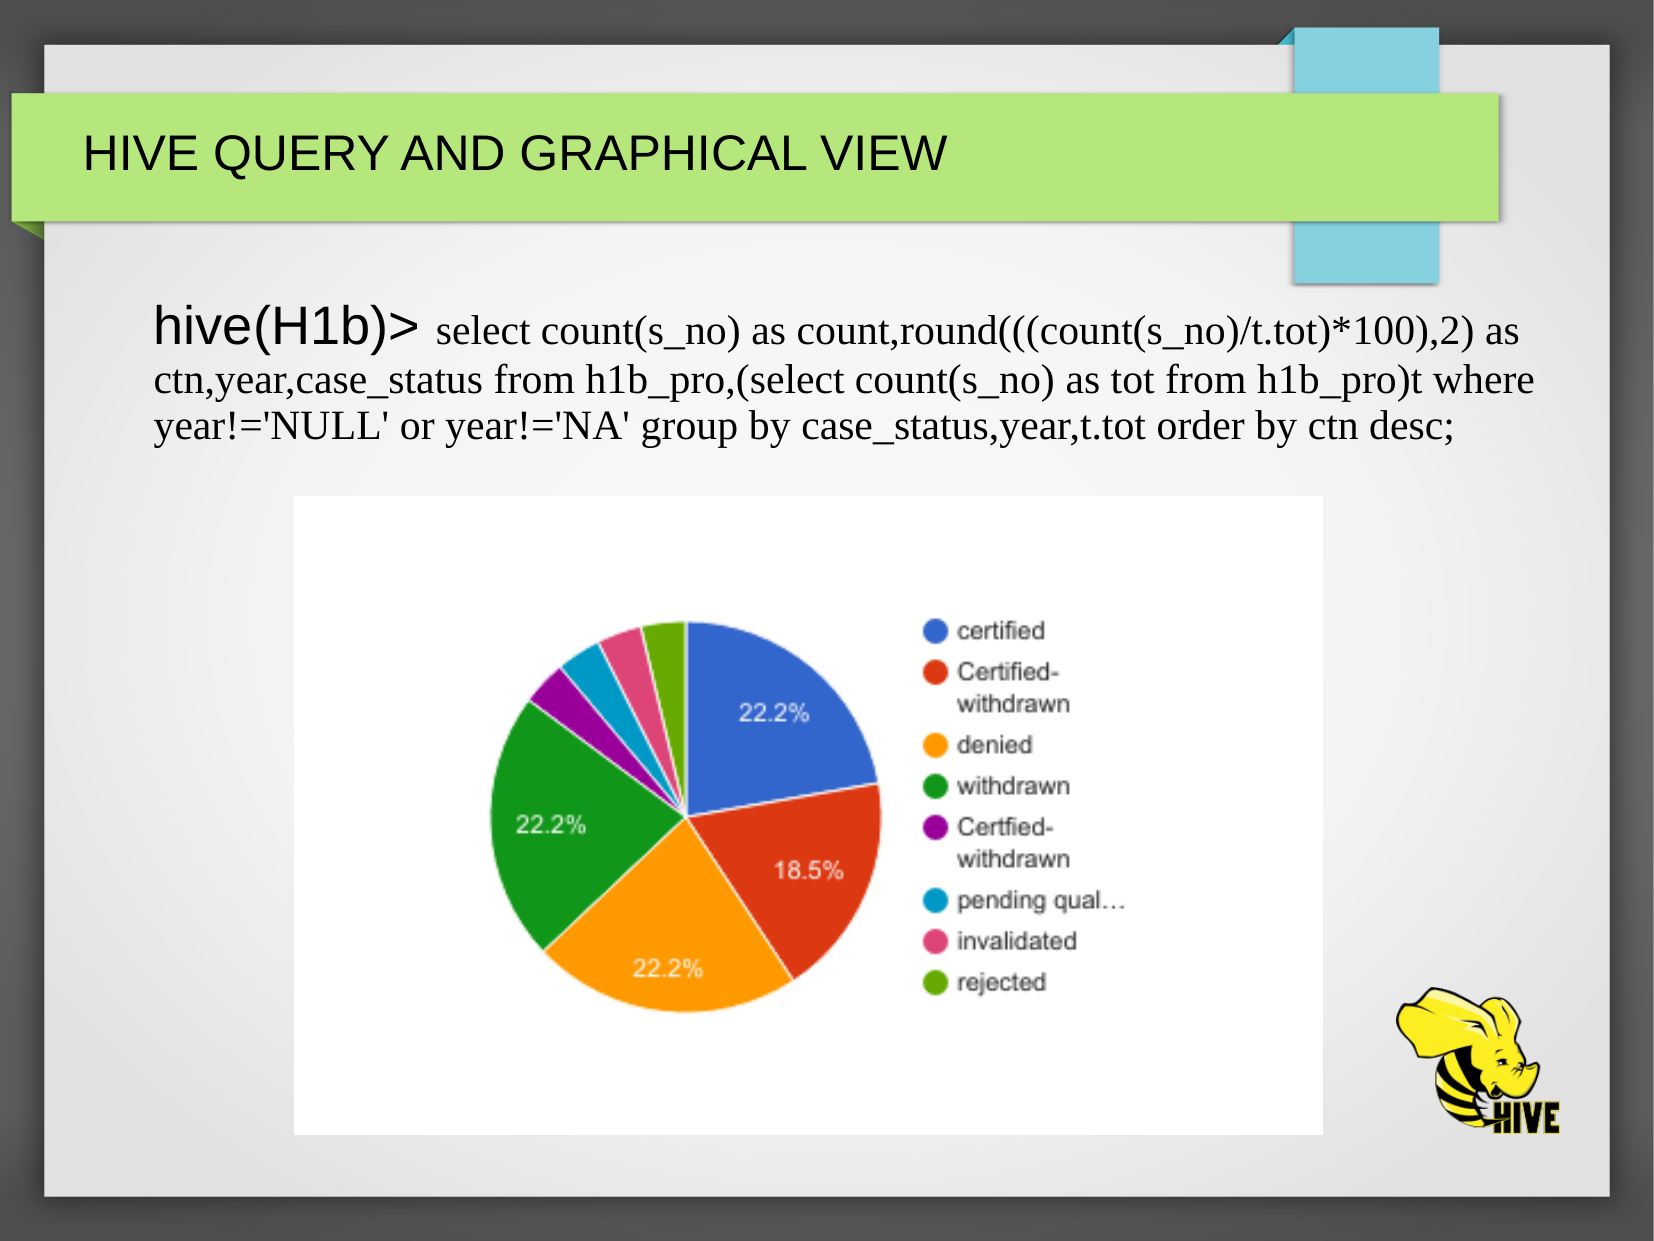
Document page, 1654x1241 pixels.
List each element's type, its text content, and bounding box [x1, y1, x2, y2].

picture [0, 0, 1654, 1241]
list hive(H1b)> select count(s_no) as count,round(((count(s_no)/t.tot)*100),2) as ctn,year,case_status from h1b_pro,(select count(s_no) as tot from h1b_pro)t where year!='NULL' or year!='NA' group by case_status,year,t.tot order by ctn desc; [82, 295, 1571, 1015]
title HIVE QUERY AND GRAPHICAL VIEW [82, 94, 1264, 213]
